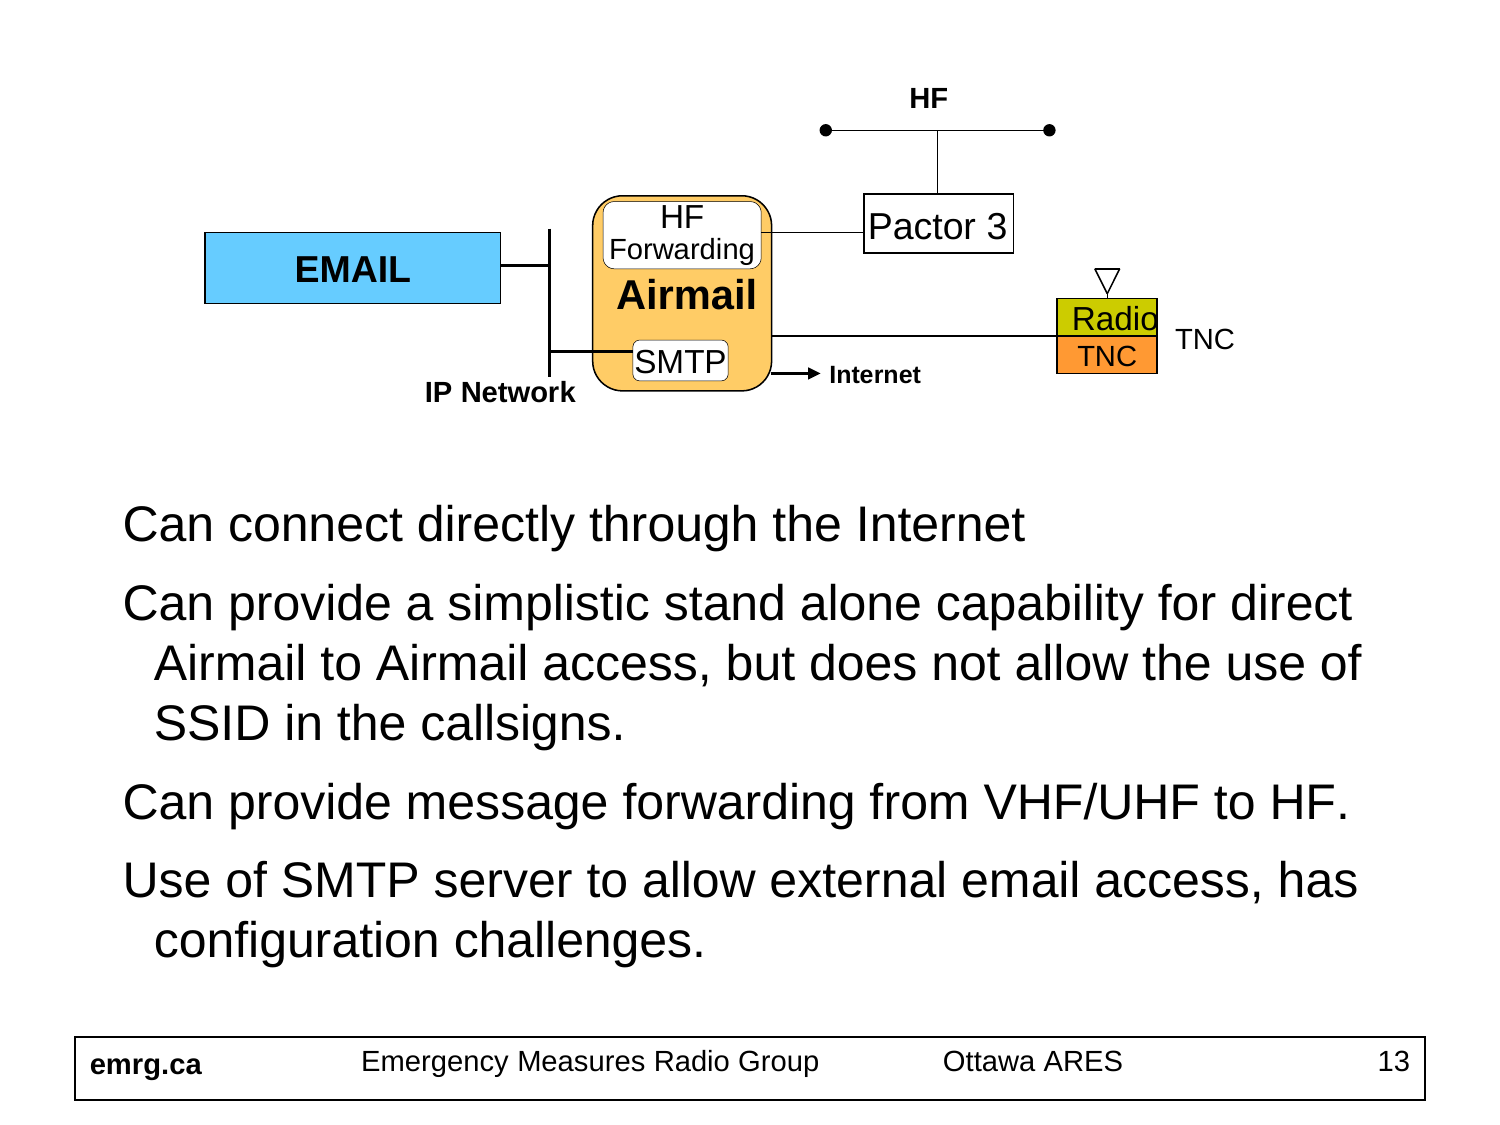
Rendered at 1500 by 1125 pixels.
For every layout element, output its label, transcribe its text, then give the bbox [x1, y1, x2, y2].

text_box Airmail [605, 195, 759, 201]
text_box TNC [1057, 337, 1158, 374]
text_box Can connect directly through the Internet Can provide a simplistic stand alone capability for direct Airmail to Airmail access, but does not allow the use of SSID in the callsigns. Can provide message forwarding from VHF/UHF to HF. Use of SMTP server to allow external email access, has configuration challenges. [78, 484, 1430, 976]
text_box HF [894, 72, 963, 123]
text_box Radio [1057, 298, 1158, 337]
text_box IP Network [410, 365, 591, 417]
text_box Airmail [762, 203, 772, 232]
text_box SMTP [632, 340, 729, 381]
text_box TNC [1160, 312, 1272, 364]
text_box Pactor 3 [852, 194, 1023, 255]
text_box EMAIL [205, 232, 501, 304]
text_box Airmail [592, 203, 772, 391]
text_box HF Forwarding [603, 201, 762, 266]
text_box Internet [814, 350, 937, 397]
